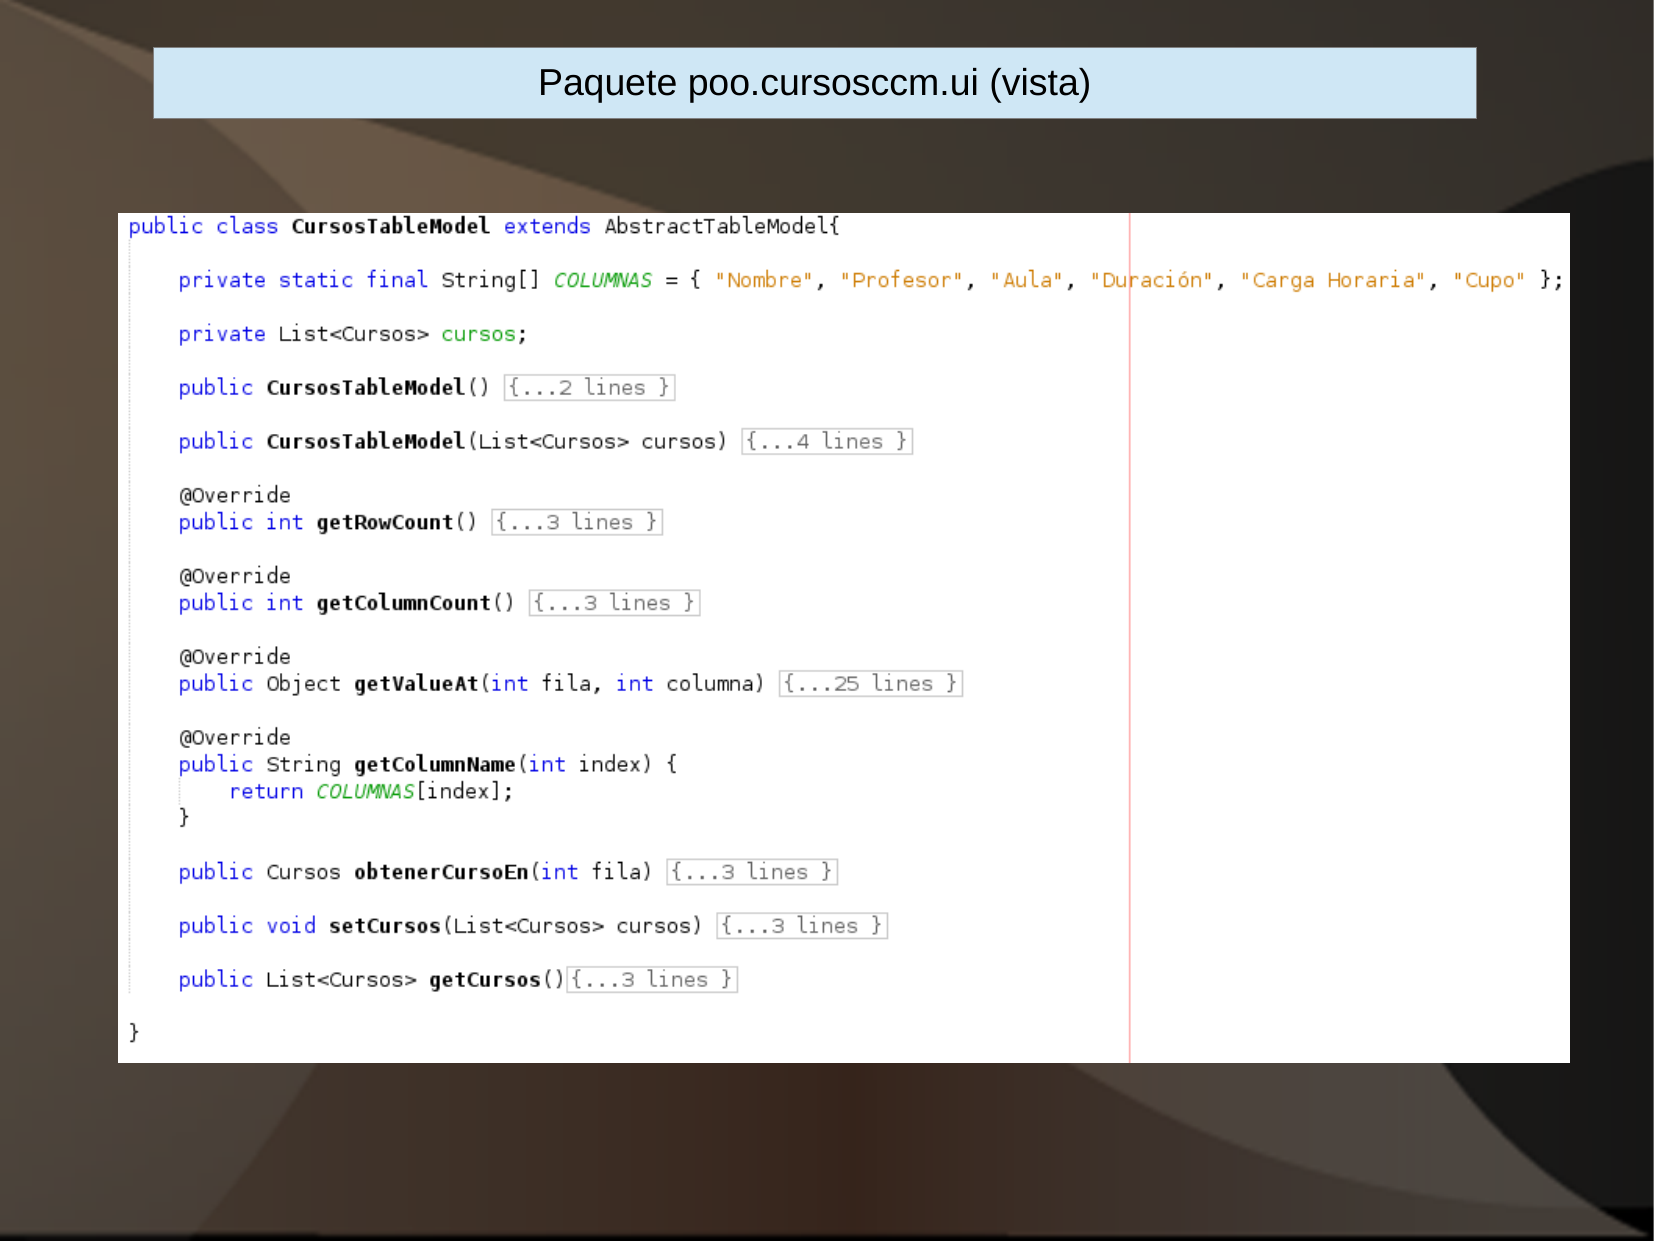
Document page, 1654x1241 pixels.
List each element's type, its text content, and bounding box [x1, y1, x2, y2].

text_box Paquete poo.cursosccm.ui (vista) [153, 47, 1477, 119]
picture [0, 0, 1654, 1241]
